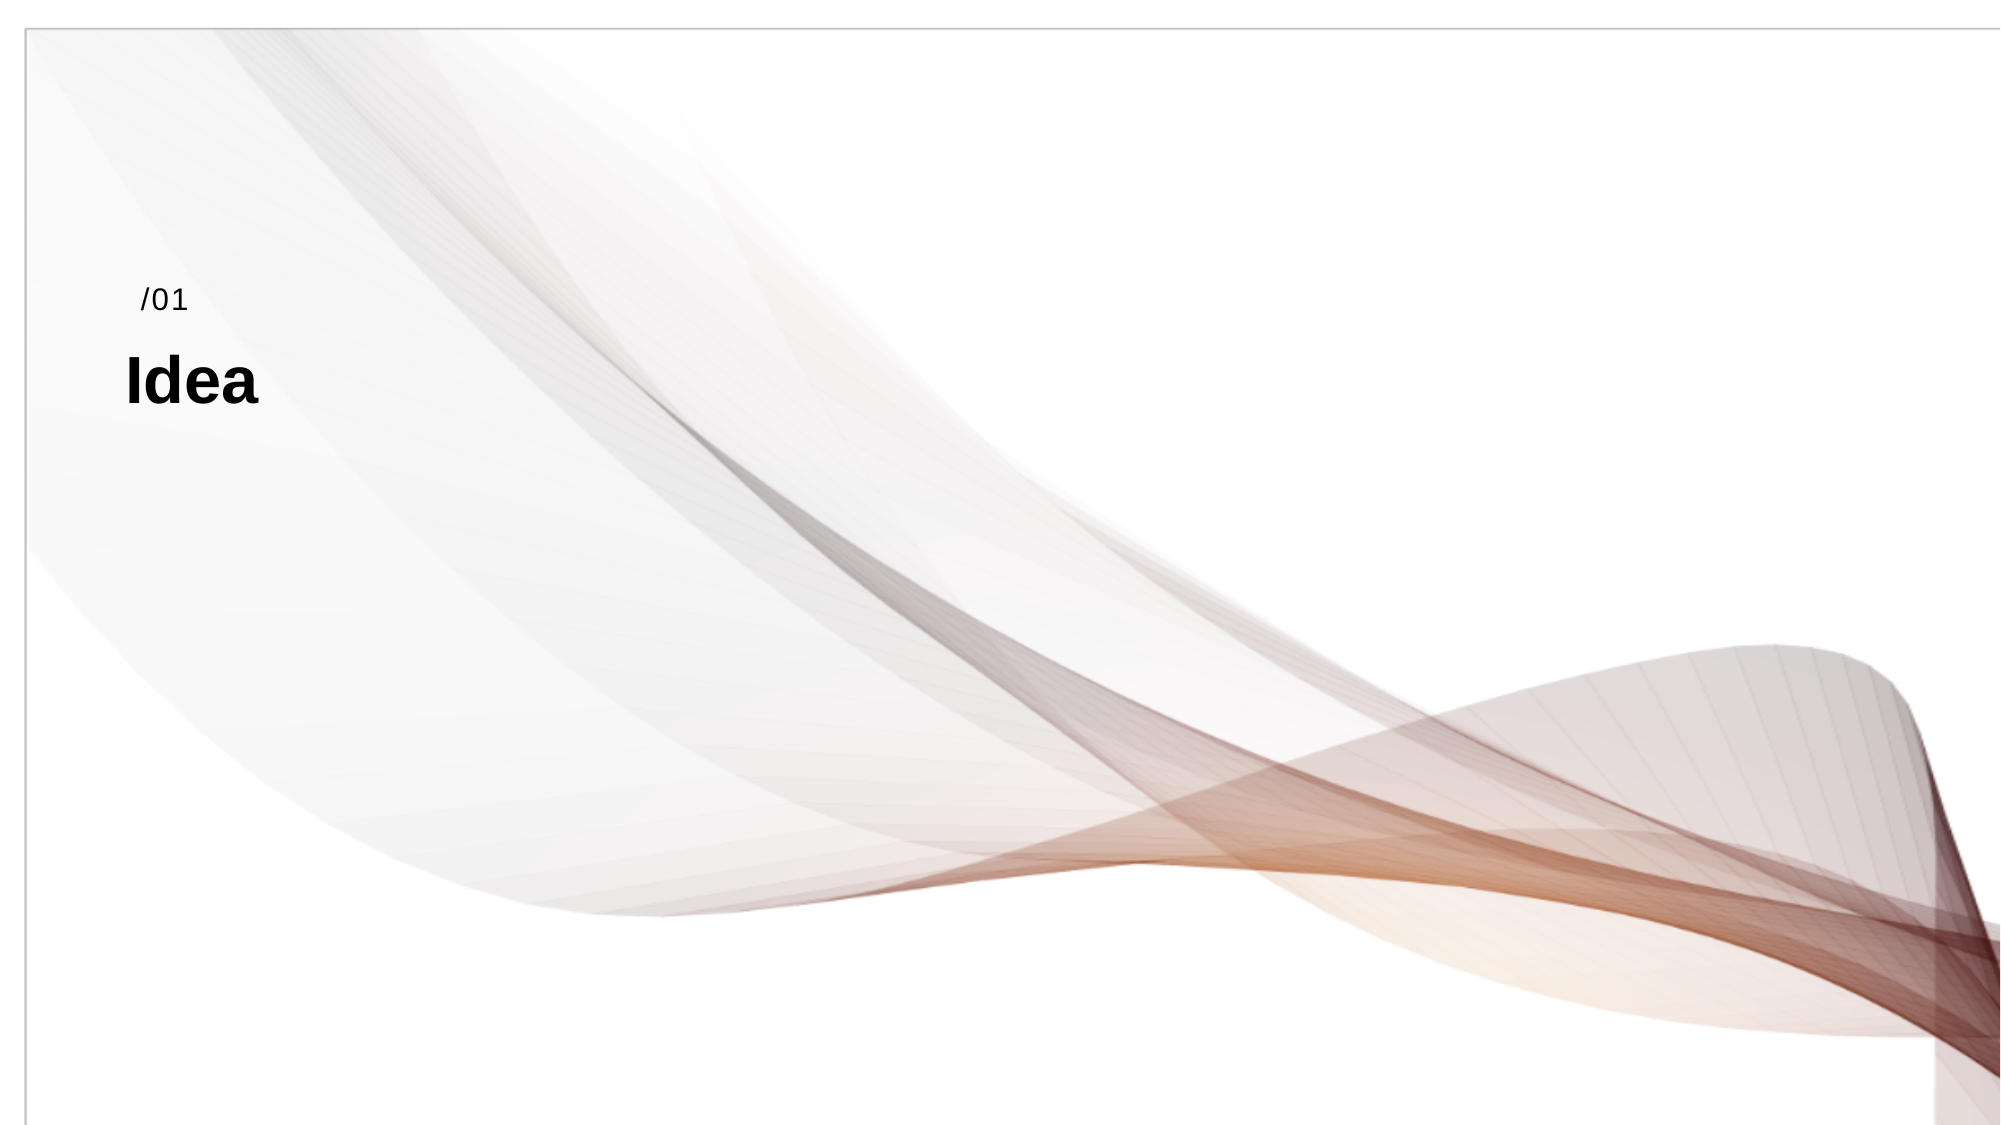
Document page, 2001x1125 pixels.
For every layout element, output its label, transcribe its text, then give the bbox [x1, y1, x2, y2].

title Idea [109, 326, 847, 435]
picture [0, 0, 1998, 1125]
text_box /01 [125, 278, 209, 330]
